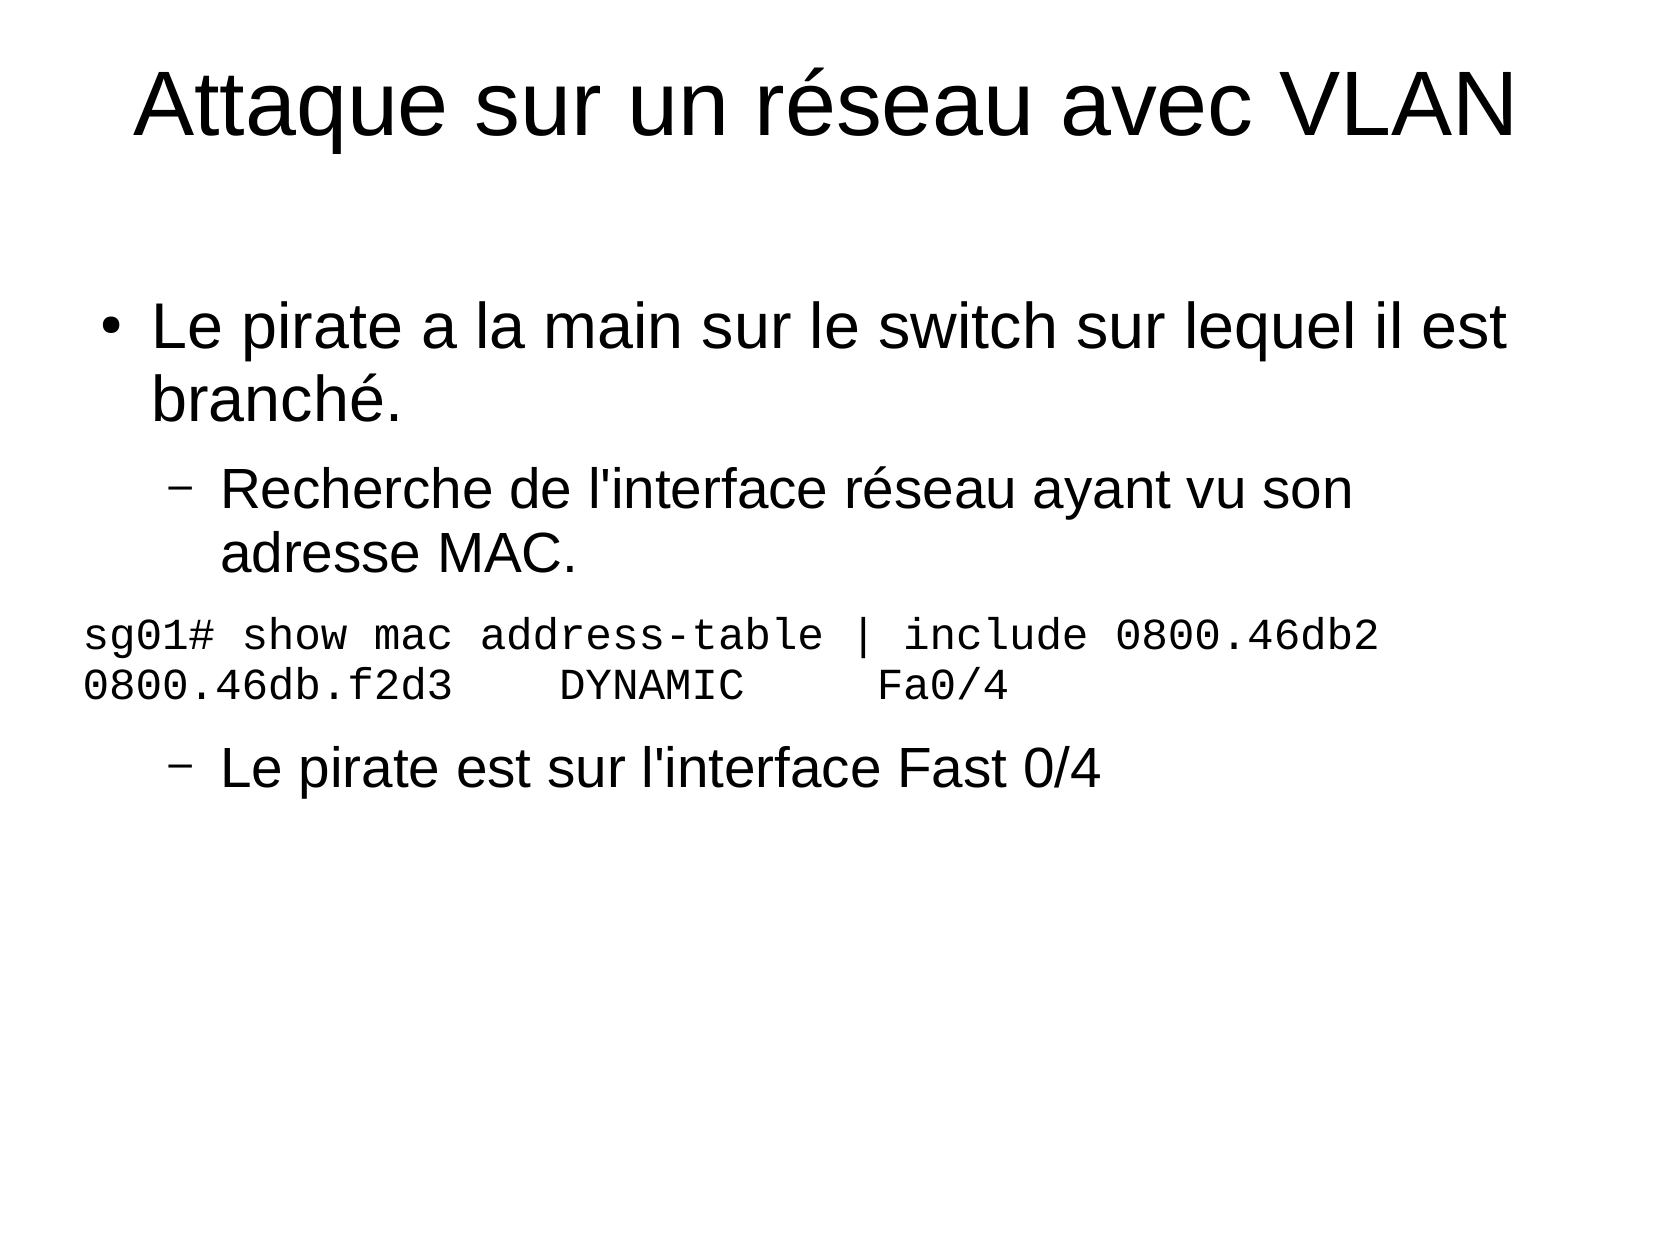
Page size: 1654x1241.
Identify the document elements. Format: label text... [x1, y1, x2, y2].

title Attaque sur un réseau avec VLAN [59, 29, 1595, 178]
list Le pirate a la main sur le switch sur lequel il est branché. Recherche de l'interface réseau ayant vu son adresse MAC. sg01# show mac address-table | include 0800.46db2 0800.46db.f2d3 DYNAMIC Fa0/4 Le pirate est sur l'interface Fast 0/4 [82, 290, 1571, 803]
